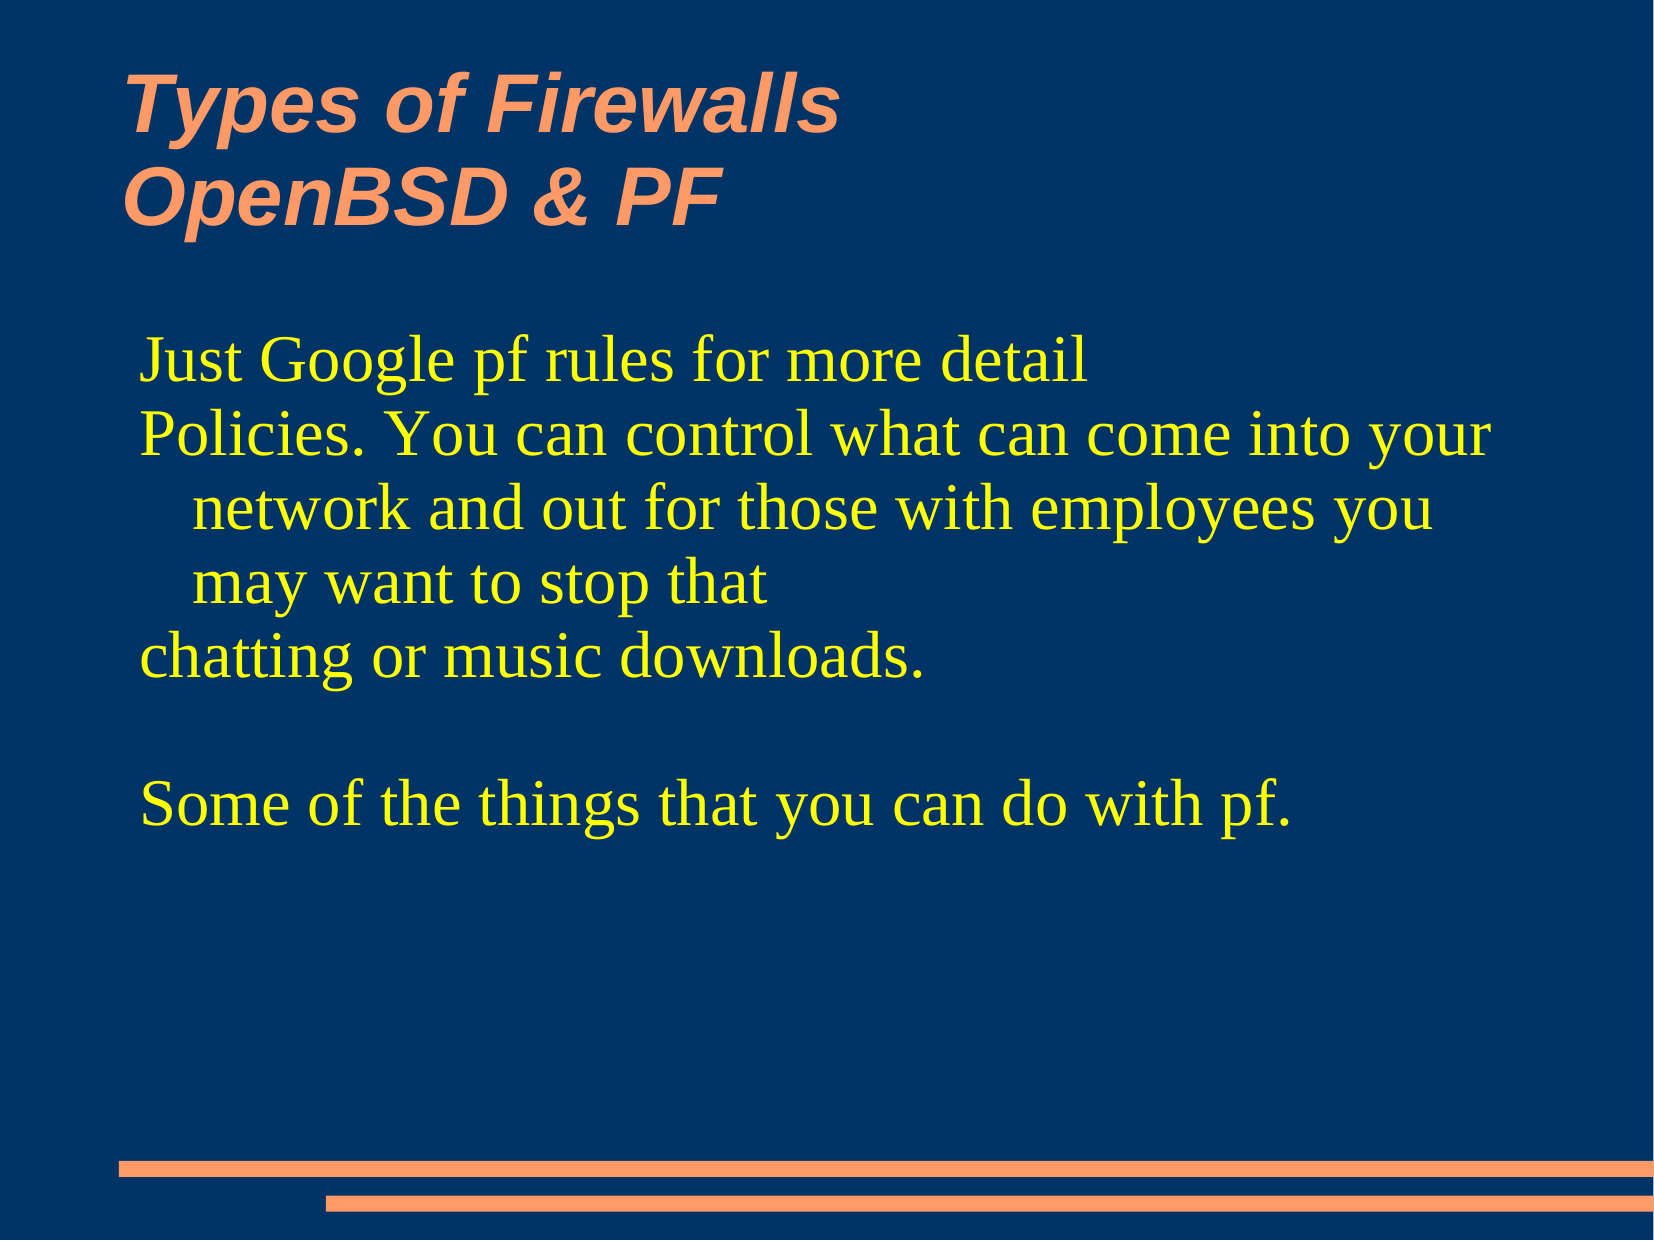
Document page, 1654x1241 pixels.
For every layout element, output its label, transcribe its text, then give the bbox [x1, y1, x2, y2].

title Types of Firewalls OpenBSD & PF [121, 46, 1534, 254]
list Just Google pf rules for more detail Policies. You can control what can come into your network and out for those with employees you may want to stop that chatting or music downloads. Some of the things that you can do with pf. [121, 322, 1561, 1133]
